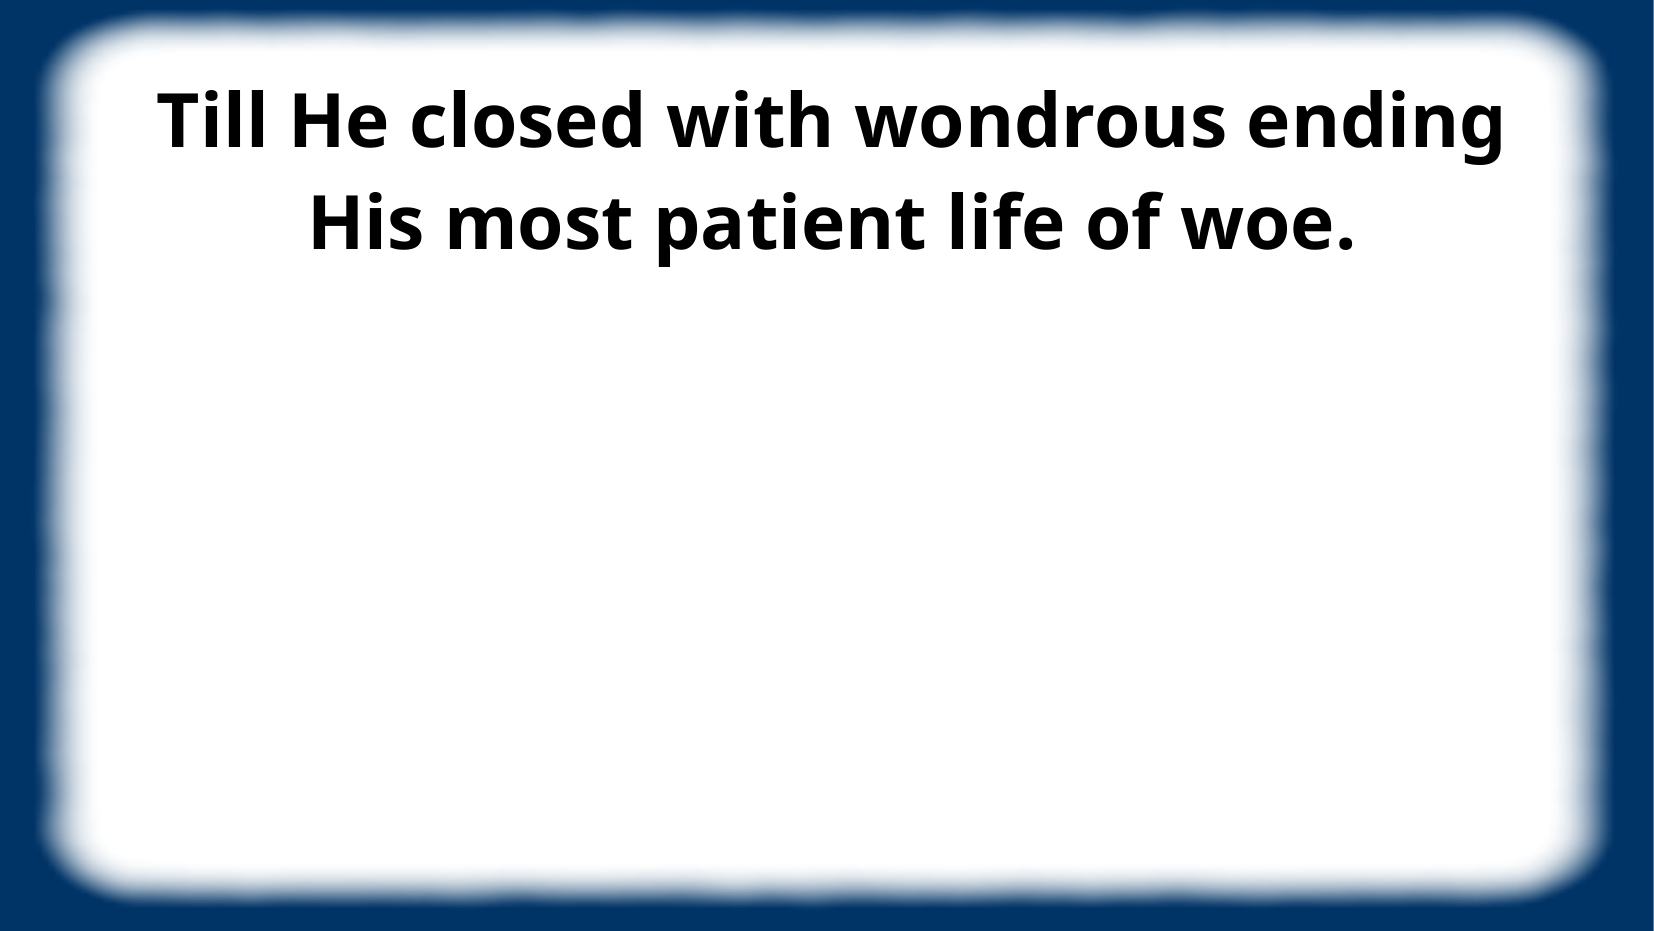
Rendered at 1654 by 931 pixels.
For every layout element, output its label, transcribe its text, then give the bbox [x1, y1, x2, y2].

text_box Till He closed with wondrous ending His most patient life of woe. [105, 60, 1561, 286]
picture [0, 0, 1654, 931]
